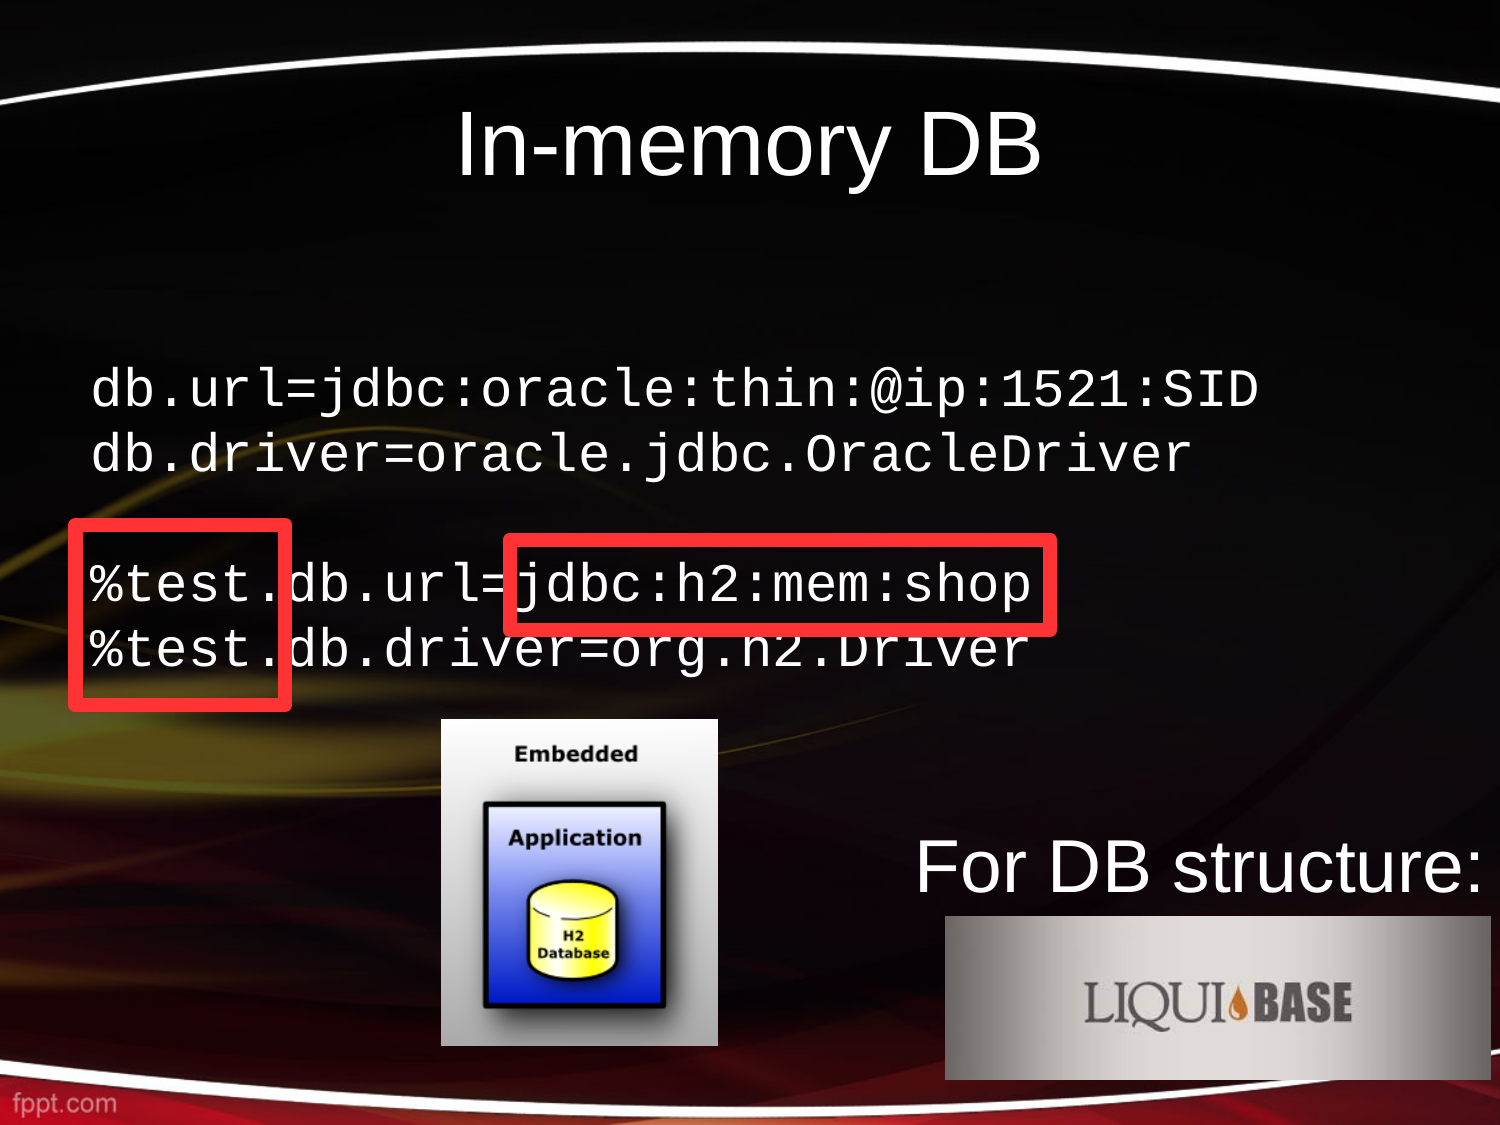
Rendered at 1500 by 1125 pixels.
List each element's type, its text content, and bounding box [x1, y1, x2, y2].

text_box For DB structure: [900, 810, 1500, 1005]
text_box db.url=jdbc:oracle:thin:@ip:1521:SID db.driver=oracle.jdbc.OracleDriver %test.db.url=jdbc:h2:mem:shop %test.db.driver=org.h2.Driver [83, 532, 278, 698]
picture [0, 0, 1500, 1125]
text_box db.url=jdbc:oracle:thin:@ip:1521:SID db.driver=oracle.jdbc.OracleDriver %test.db.url=jdbc:h2:mem:shop %test.db.driver=org.h2.Driver [75, 345, 1276, 750]
title In-memory DB [75, 45, 1426, 233]
